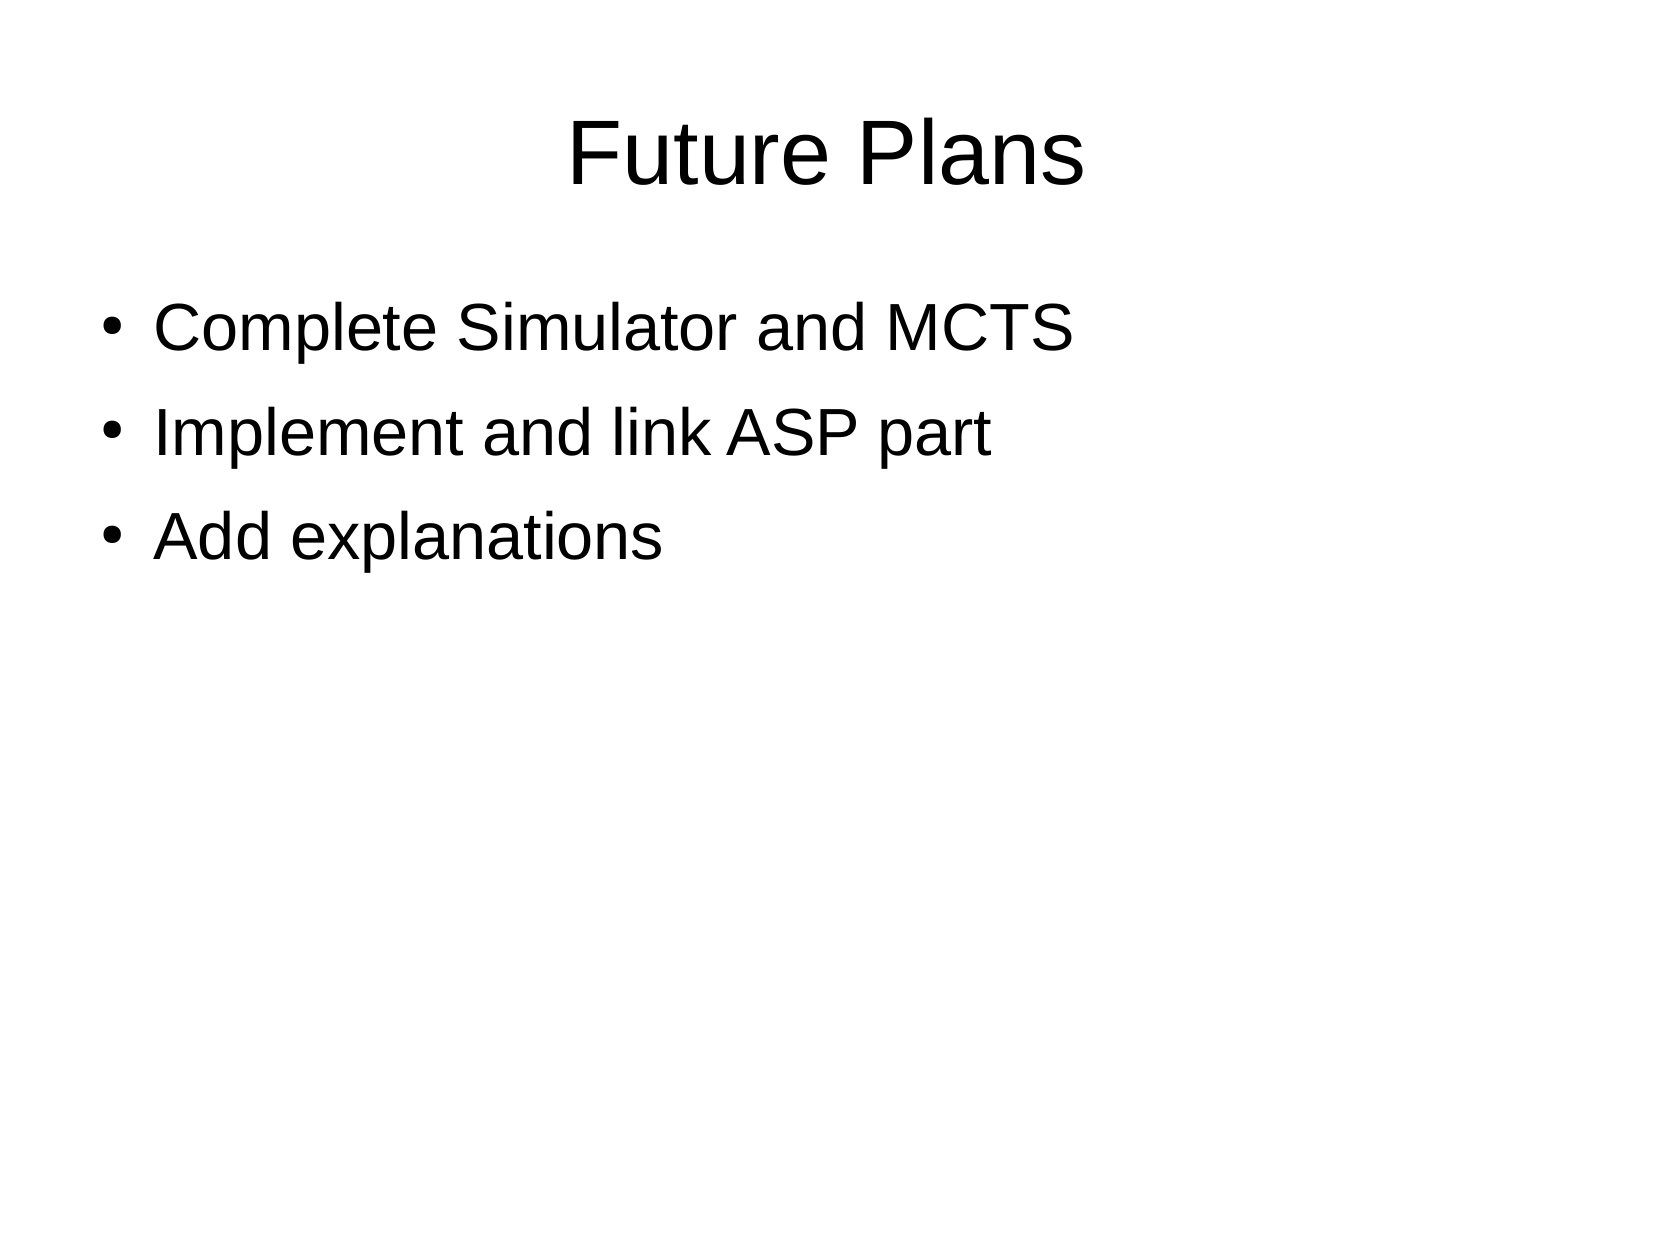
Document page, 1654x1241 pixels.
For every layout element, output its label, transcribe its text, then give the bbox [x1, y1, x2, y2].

list Complete Simulator and MCTS Implement and link ASP part Add explanations [82, 290, 1571, 1010]
title Future Plans [82, 49, 1571, 257]
